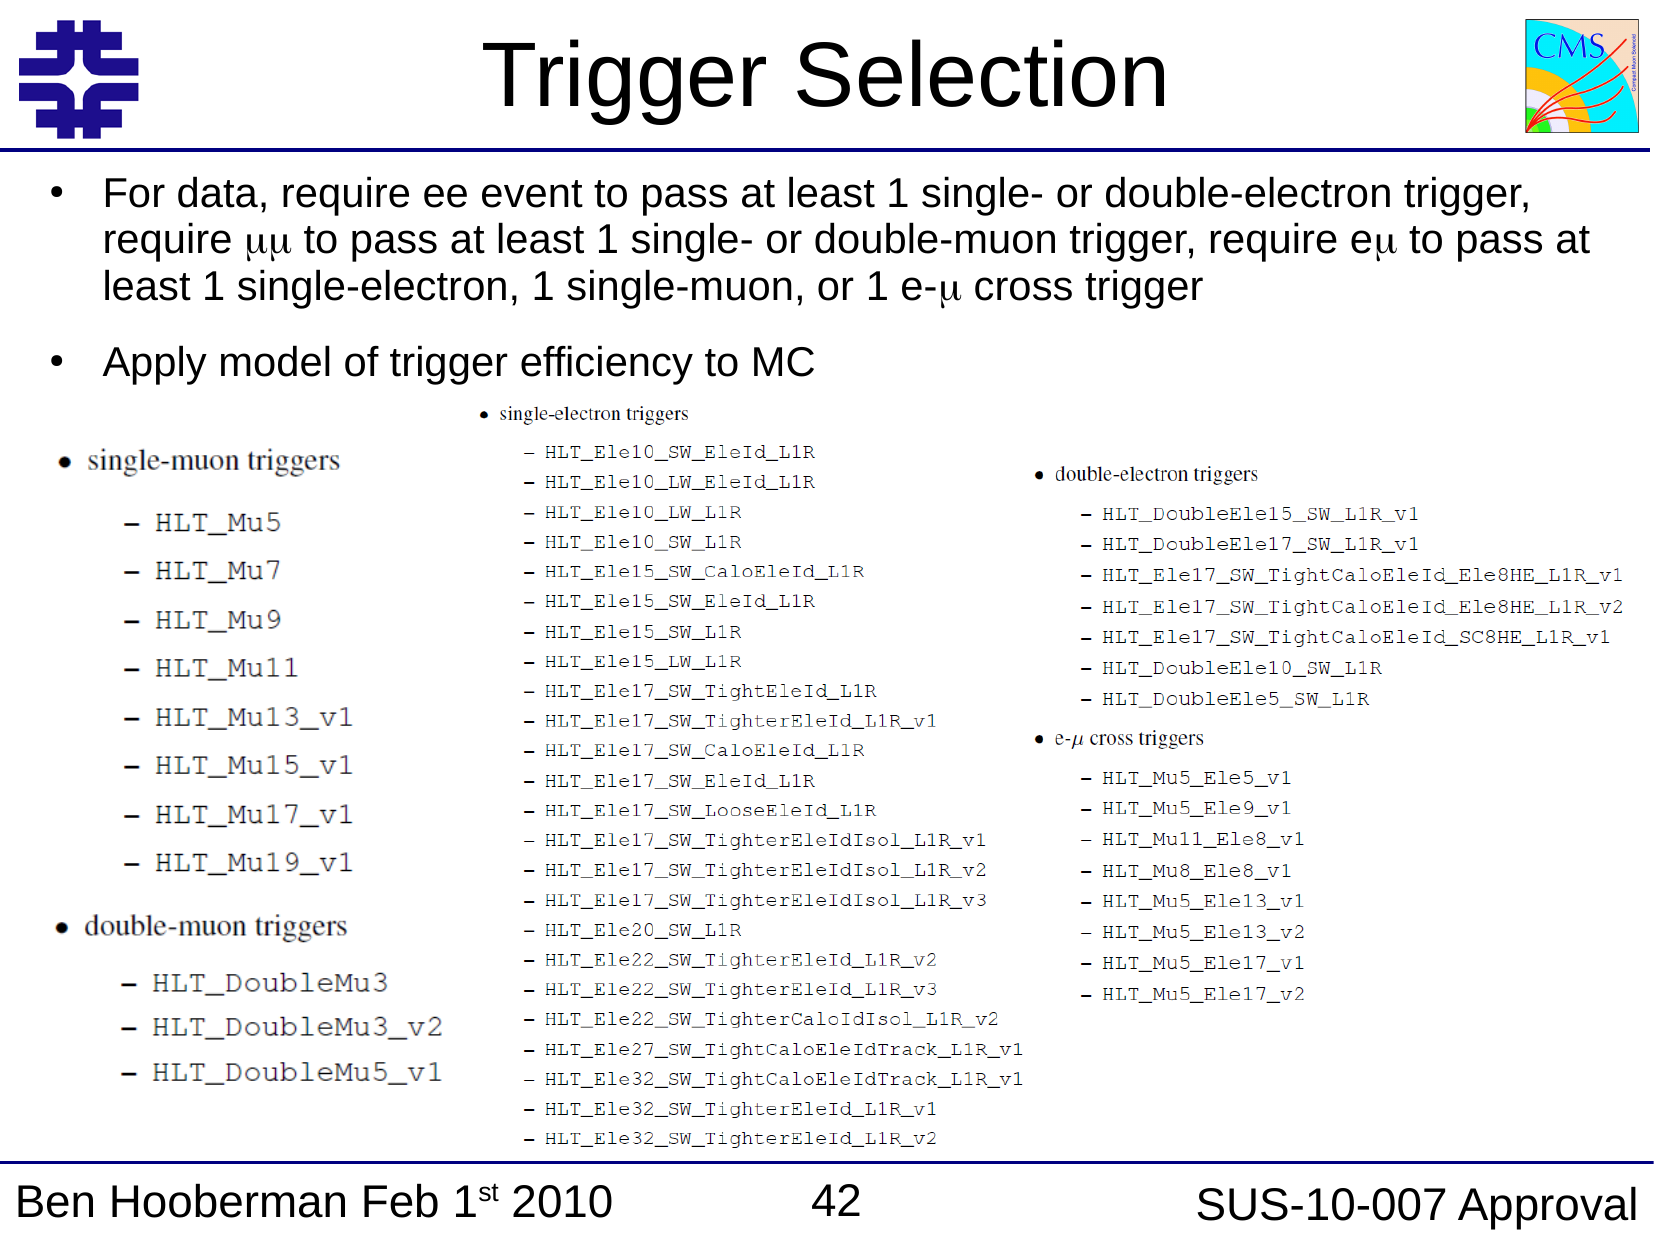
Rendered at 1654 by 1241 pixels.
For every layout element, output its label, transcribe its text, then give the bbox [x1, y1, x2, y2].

list For data, require ee event to pass at least 1 single- or double-electron trigger, require mm to pass at least 1 single- or double-muon trigger, require em to pass at least 1 single-electron, 1 single-muon, or 1 e-m cross trigger Apply model of trigger efficiency to MC [31, 169, 1607, 394]
picture [31, 400, 1644, 1160]
title Trigger Selection [0, 0, 1654, 151]
